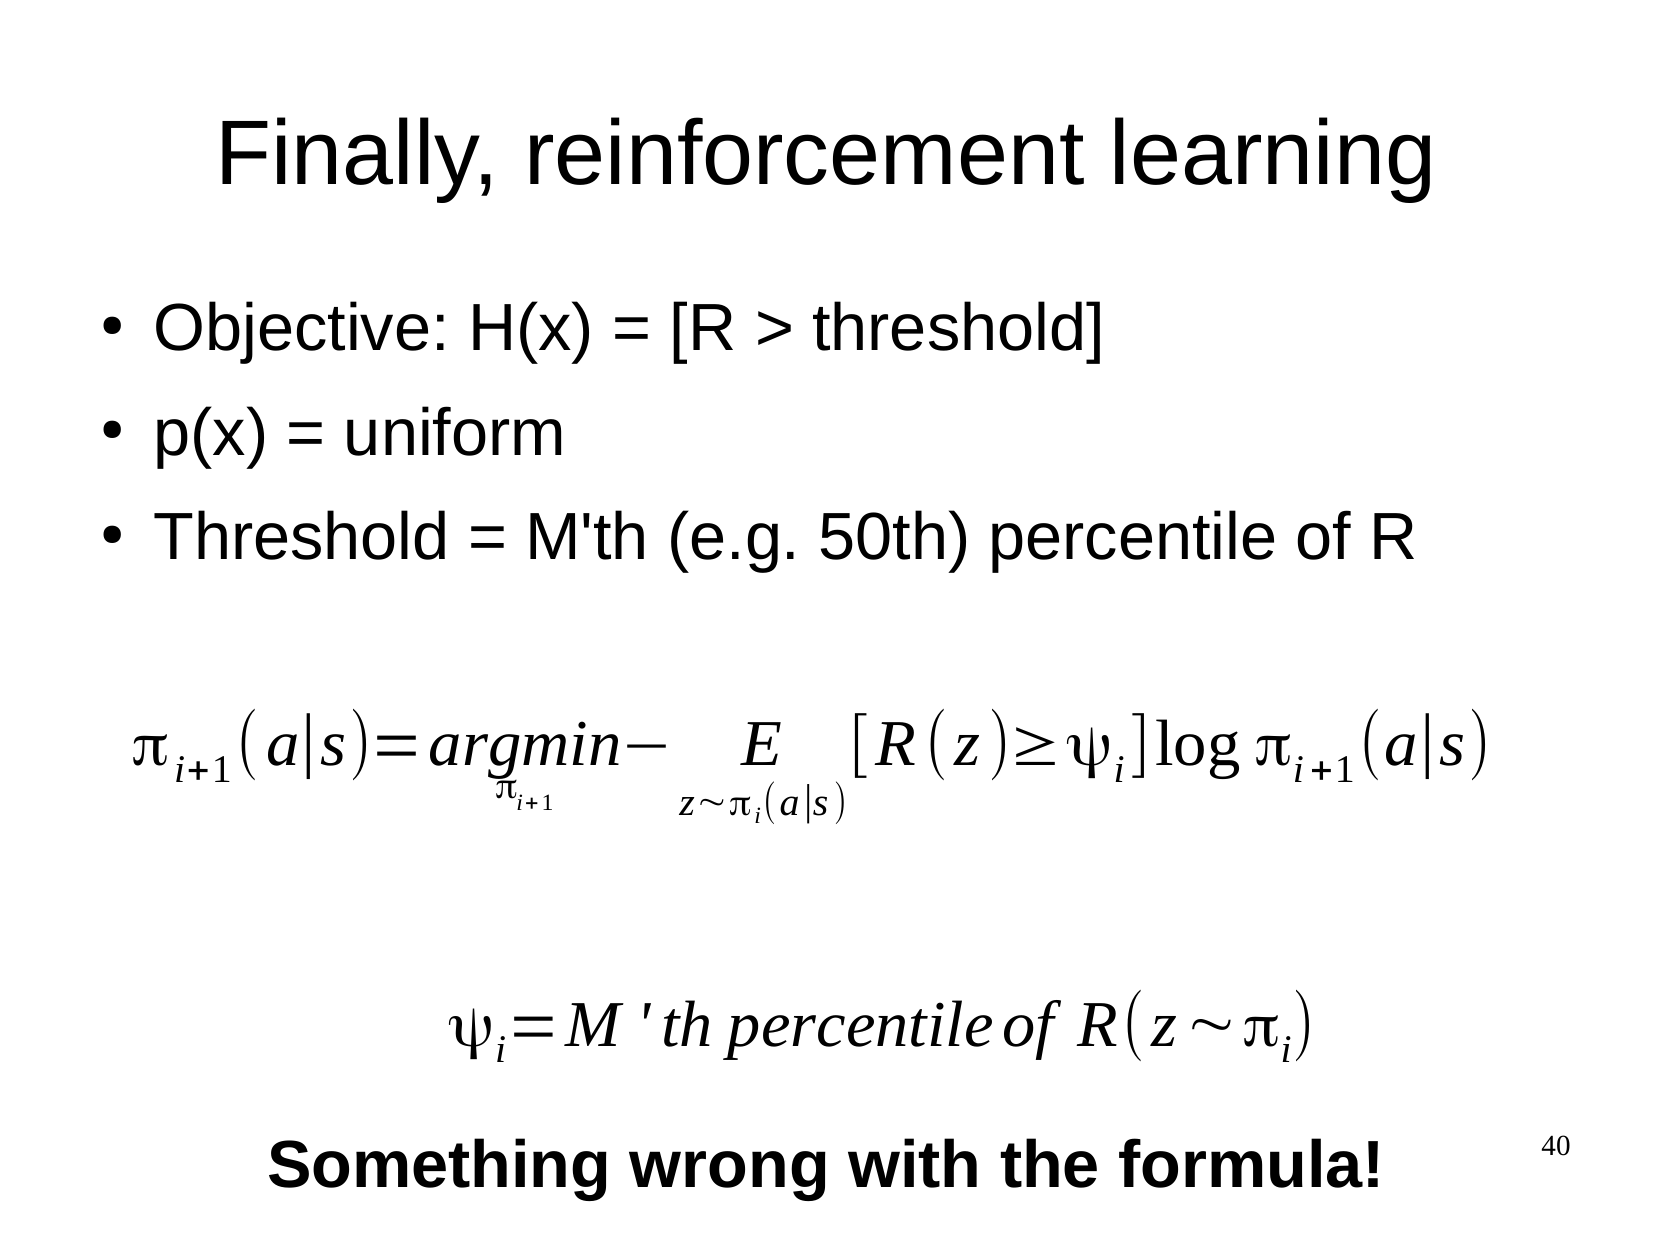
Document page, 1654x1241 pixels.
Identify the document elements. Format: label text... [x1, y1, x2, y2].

text_box Something wrong with the formula! [252, 1119, 1402, 1210]
title Finally, reinforcement learning [82, 49, 1571, 257]
chart [115, 704, 1508, 831]
list Objective: H(x) = [R > threshold] p(x) = uniform Threshold = M'th (e.g. 50th) percentile of R [82, 290, 1571, 1241]
chart [428, 984, 1333, 1070]
